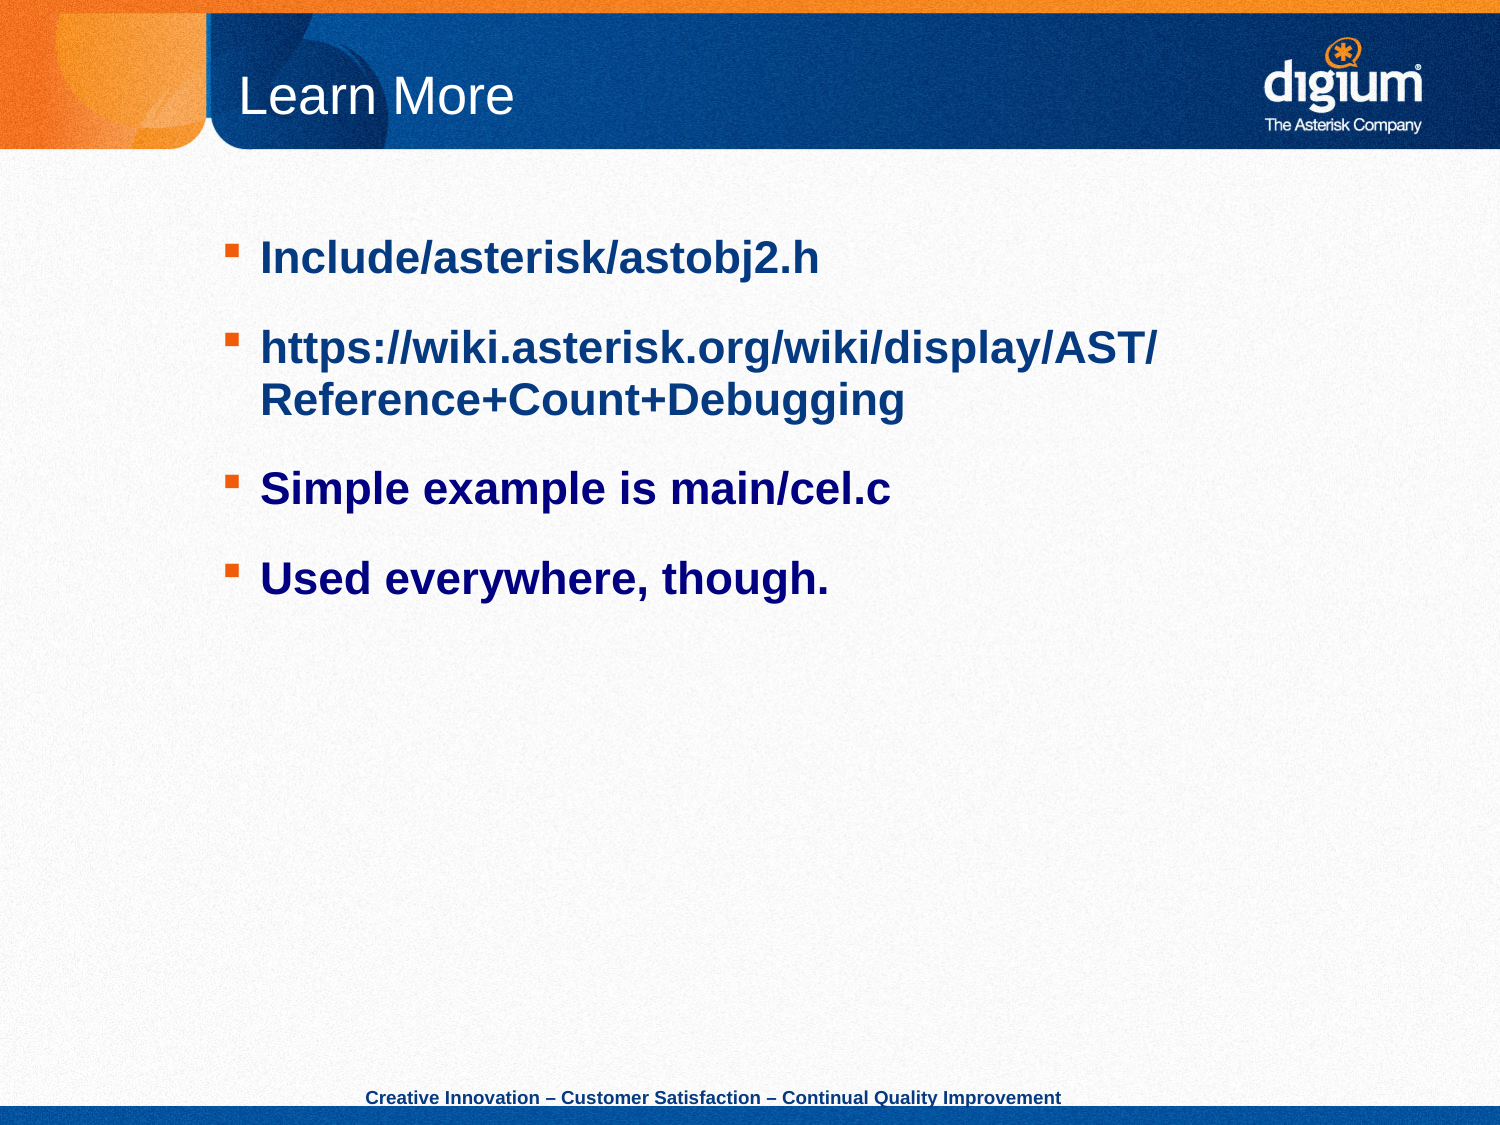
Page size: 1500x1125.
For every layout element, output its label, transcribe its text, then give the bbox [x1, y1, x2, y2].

title Learn More [238, 27, 1243, 127]
picture [0, 0, 1500, 1125]
list Include/asterisk/astobj2.h https://wiki.asterisk.org/wiki/display/AST/Reference+Count+Debugging Simple example is main/cel.c Used everywhere, though. [206, 224, 1301, 967]
